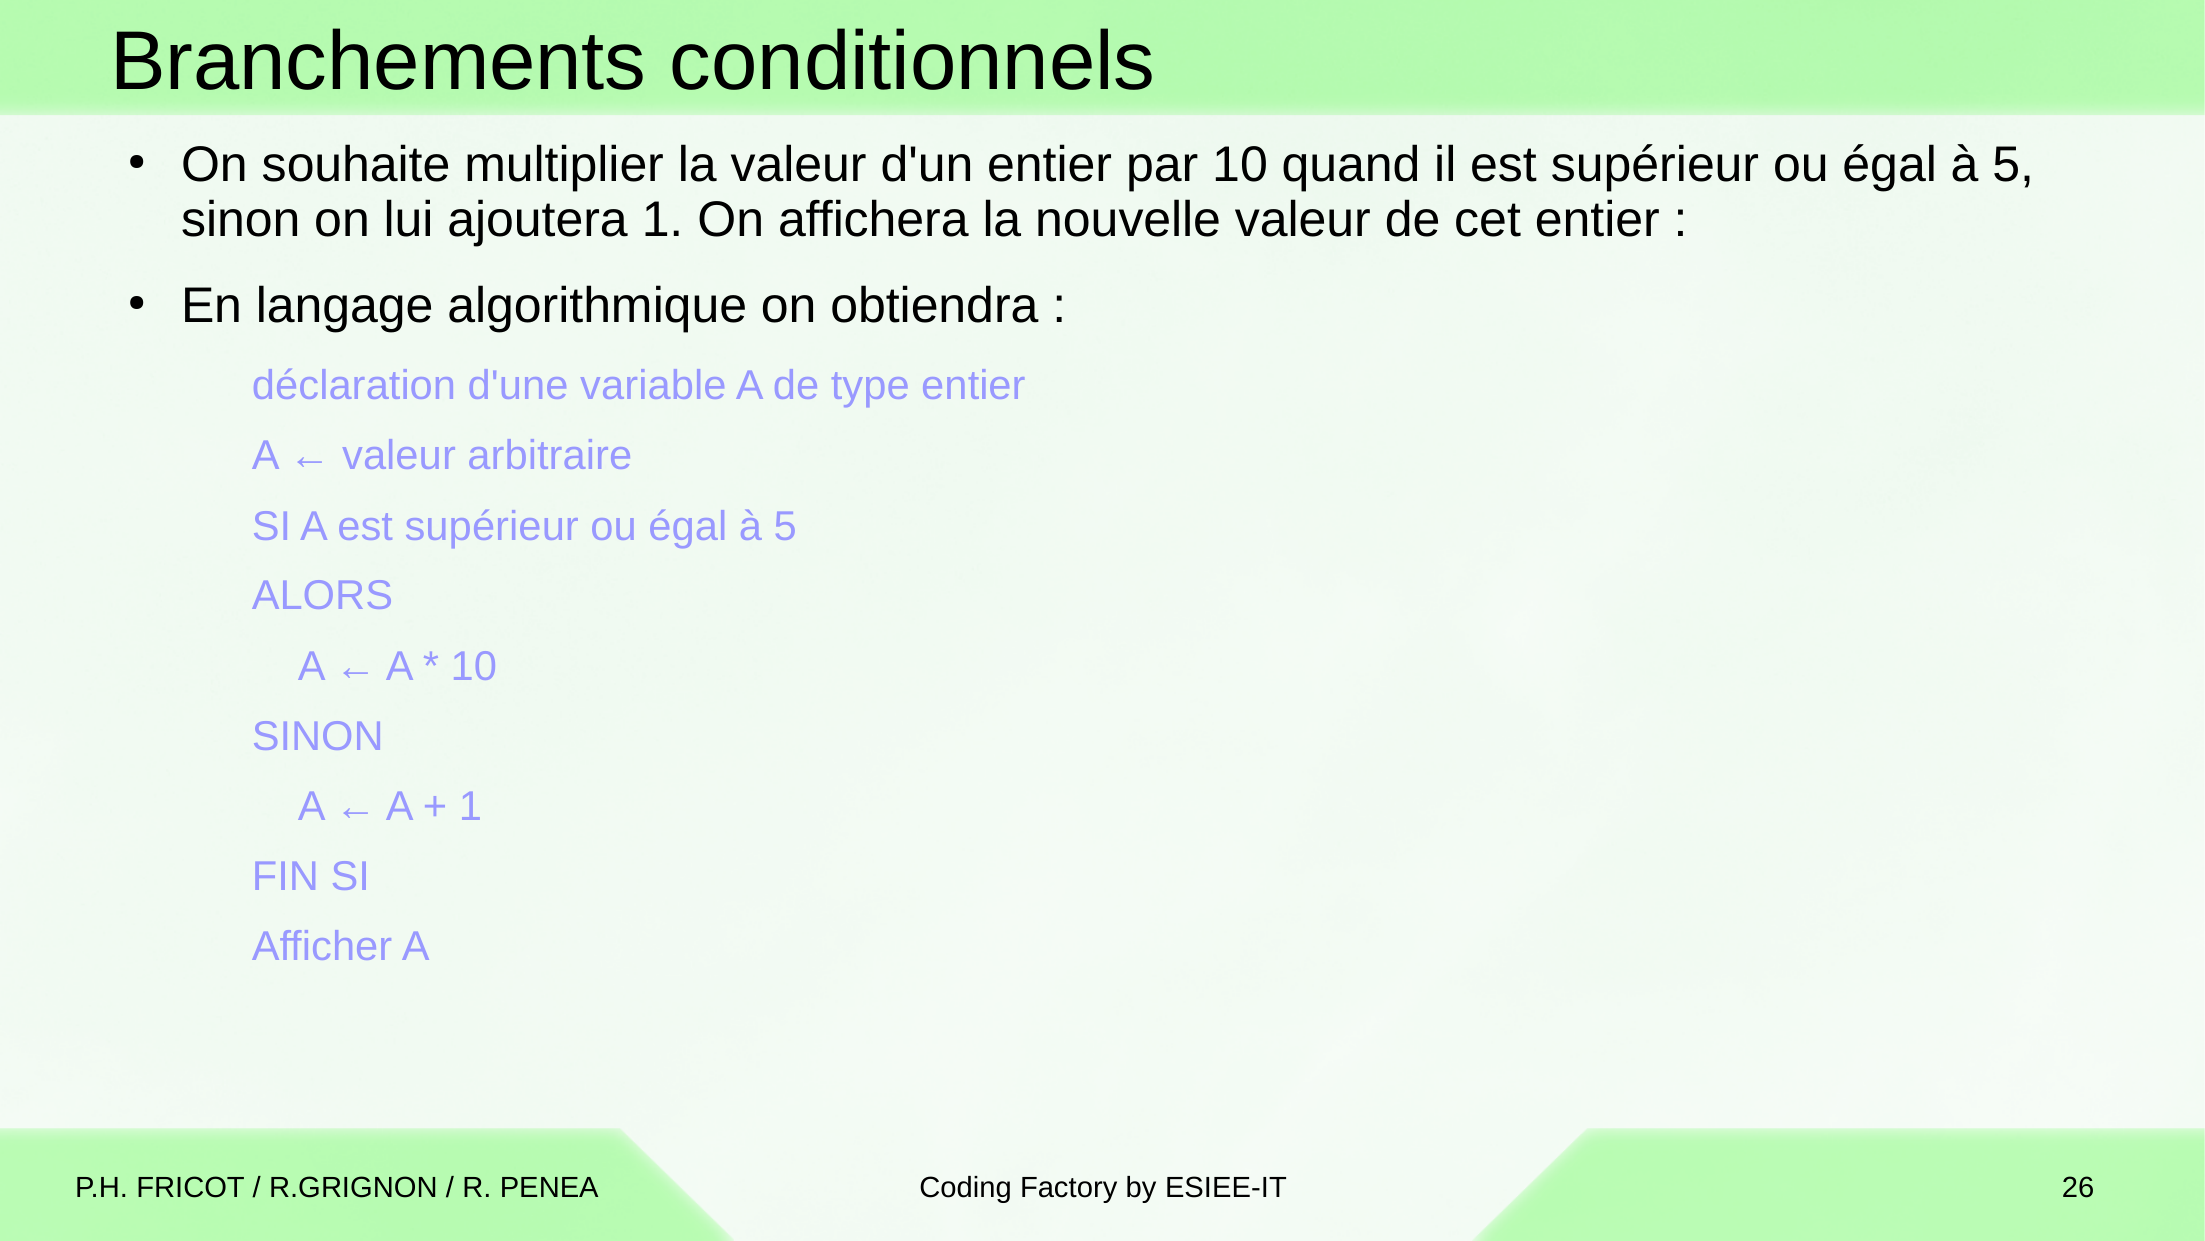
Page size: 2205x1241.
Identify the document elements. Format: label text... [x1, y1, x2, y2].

picture [0, 0, 2205, 1241]
title Branchements conditionnels [110, 49, 2095, 206]
list On souhaite multiplier la valeur d'un entier par 10 quand il est supérieur ou égal à 5, sinon on lui ajoutera 1. On affichera la nouvelle valeur de cet entier : En langage algorithmique on obtiendra : déclaration d'une variable A de type entier A ← valeur arbitraire SI A est supérieur ou égal à 5 ALORS A ← A * 10 SINON A ← A + 1 FIN SI Afficher A [110, 206, 2095, 1052]
